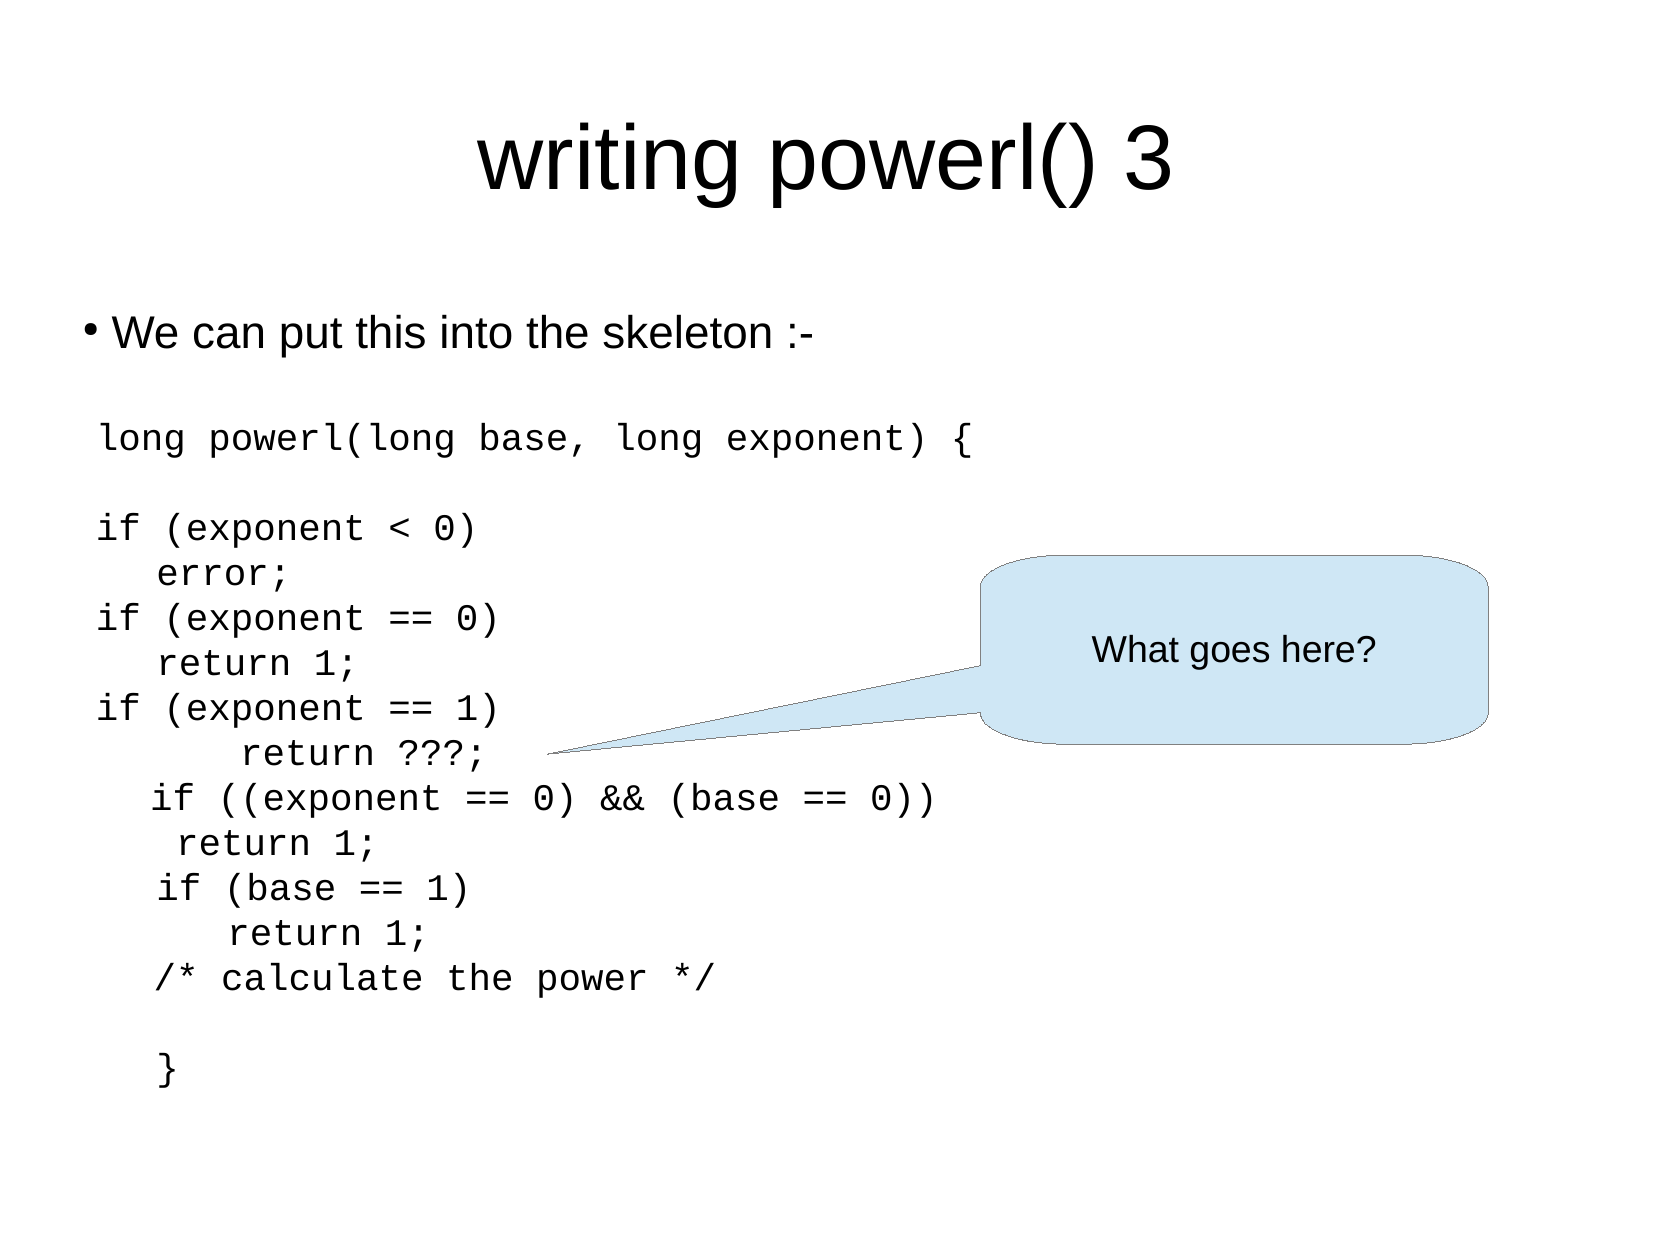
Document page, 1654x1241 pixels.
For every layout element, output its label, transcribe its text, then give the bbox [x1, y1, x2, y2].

text_box What goes here? [547, 555, 1489, 755]
title writing powerl() 3 [82, 49, 1571, 248]
subtitle We can put this into the skeleton :- long powerl(long base, long exponent) { if (exponent < 0) error; if (exponent == 0) return 1; if (exponent == 1) return ???; if ((exponent == 0) && (base == 0)) return 1; if (base == 1) return 1; /* calculate the power */ } [82, 248, 1595, 1098]
